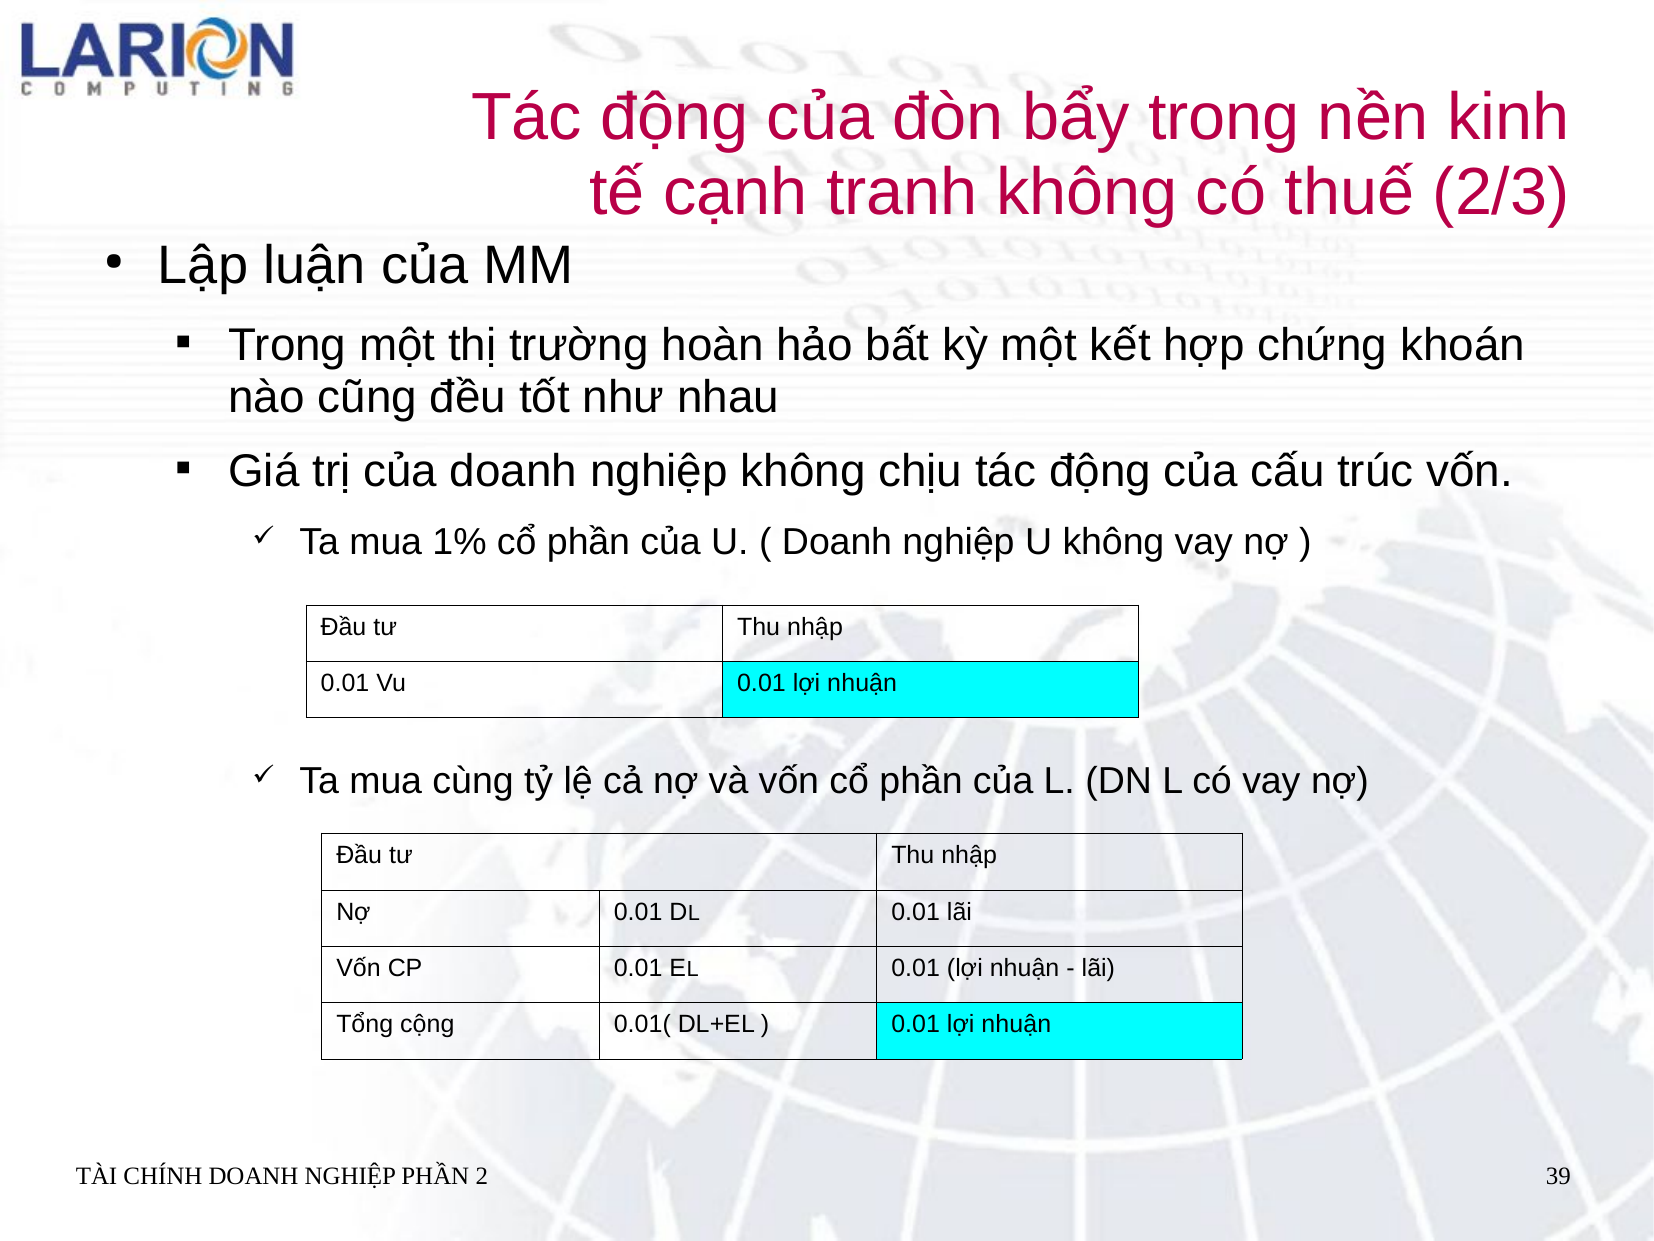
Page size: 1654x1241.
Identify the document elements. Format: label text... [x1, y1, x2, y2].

table_cell Tổng cộng [322, 1003, 599, 1059]
table_cell Nợ [322, 891, 599, 946]
title Tác động của đòn bẩy trong nền kinh tế cạnh tranh không có thuế (2/3) [300, 79, 1571, 229]
table_cell Vốn CP [322, 947, 599, 1002]
table_cell 0.01 (lợi nhuận - lãi) [877, 947, 1242, 1002]
picture [0, 0, 1654, 1241]
table_cell 0.01( DL+EL ) [600, 1003, 876, 1059]
table_cell 0.01 lãi [877, 891, 1242, 946]
table_header Thu nhập [877, 834, 1242, 890]
list Lập luận của MM Trong một thị trường hoàn hảo bất kỳ một kết hợp chứng khoán nào cũng đều tốt như nhau Giá trị của doanh nghiệp không chịu tác động của cấu trúc vốn. Ta mua 1% cổ phần của U. ( Doanh nghiệp U không vay nợ ) Ta mua cùng tỷ lệ cả nợ và vốn cổ phần của L. (DN L có vay nợ) [86, 234, 1576, 1039]
table_header Thu nhập [723, 606, 1138, 661]
table_header Đầu tư [322, 834, 876, 890]
table_cell 0.01 EL [600, 947, 876, 1002]
table_header Đầu tư [307, 606, 722, 661]
table_cell 0.01 lợi nhuận [723, 662, 1138, 717]
table_cell 0.01 lợi nhuận [877, 1003, 1242, 1059]
table_cell 0.01 Vu [307, 662, 722, 717]
table_cell 0.01 DL [600, 891, 876, 946]
